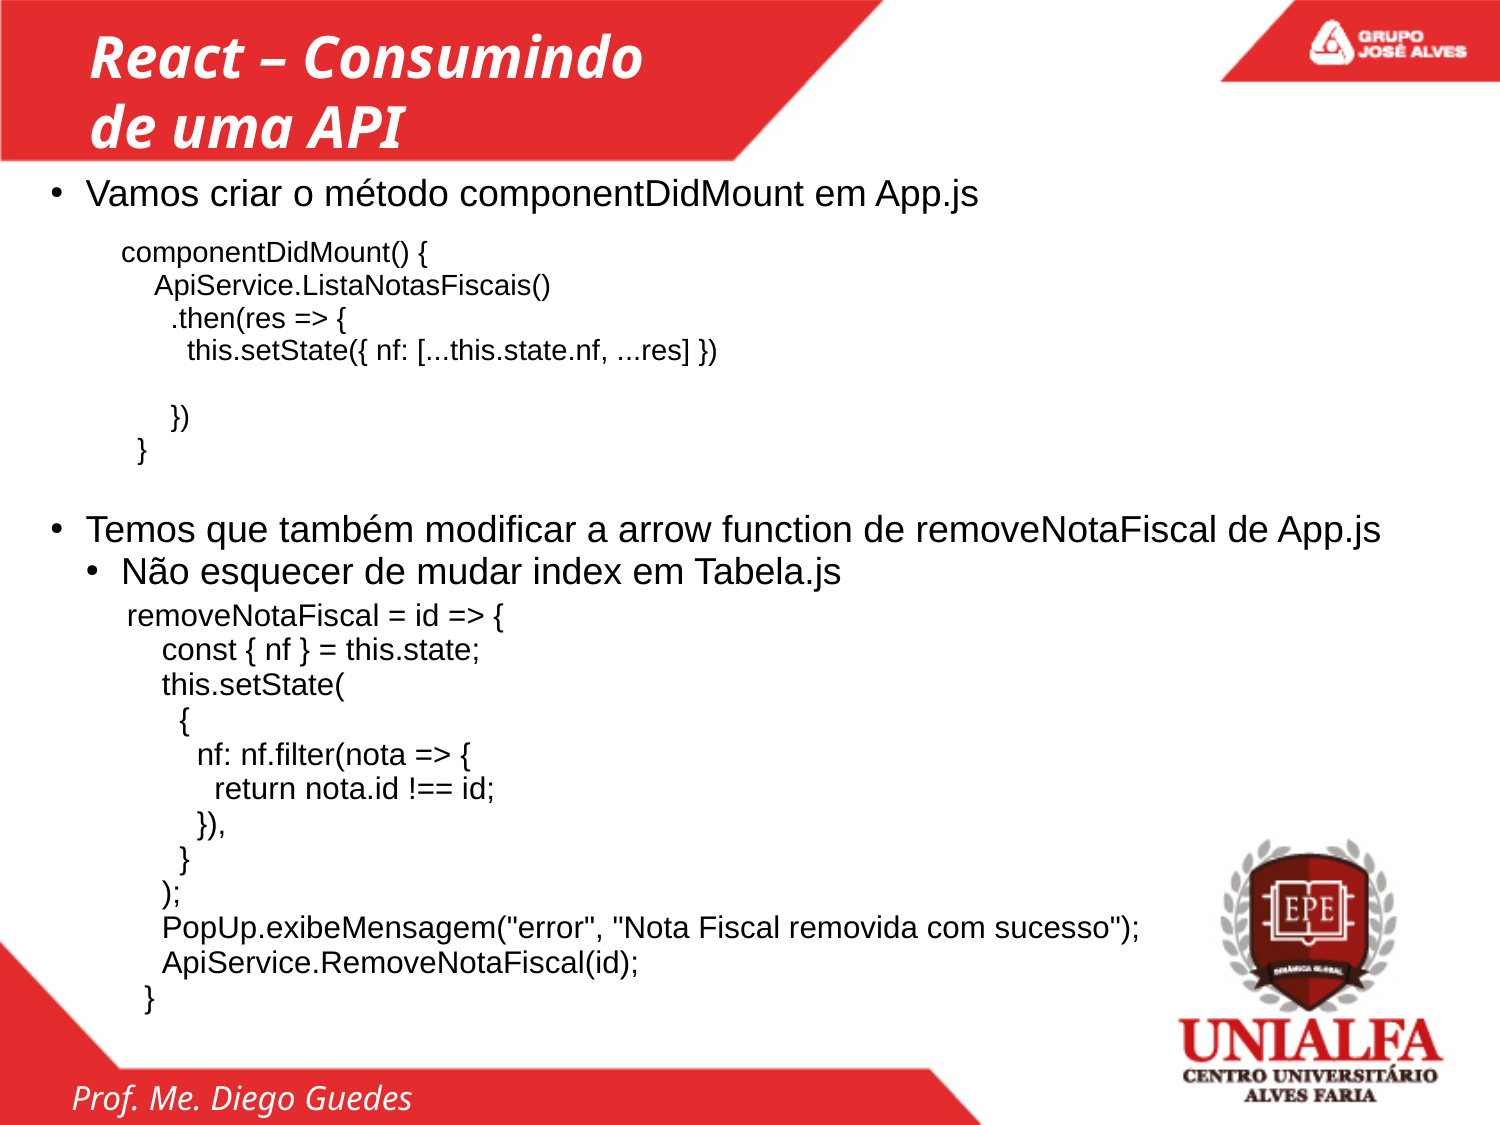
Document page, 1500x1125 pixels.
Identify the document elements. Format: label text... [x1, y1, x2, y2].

text_box React – Consumindo de uma API [75, 12, 740, 165]
text_box componentDidMount() { ApiService.ListaNotasFiscais() .then(res => { this.setState({ nf: [...this.state.nf, ...res] }) }) } [106, 228, 899, 538]
text_box Prof. Me. Diego Guedes [56, 1070, 711, 1125]
text_box removeNotaFiscal = id => { const { nf } = this.state; this.setState( { nf: nf.filter(nota => { return nota.id !== id; }), } ); PopUp.exibeMensagem("error", "Nota Fiscal removida com sucesso"); ApiService.RemoveNotaFiscal(id); } [112, 590, 1394, 1023]
text_box Vamos criar o método componentDidMount em App.js Temos que também modificar a arrow function de removeNotaFiscal de App.js Não esquecer de mudar index em Tabela.js [35, 165, 1453, 979]
picture [0, 0, 1500, 1125]
